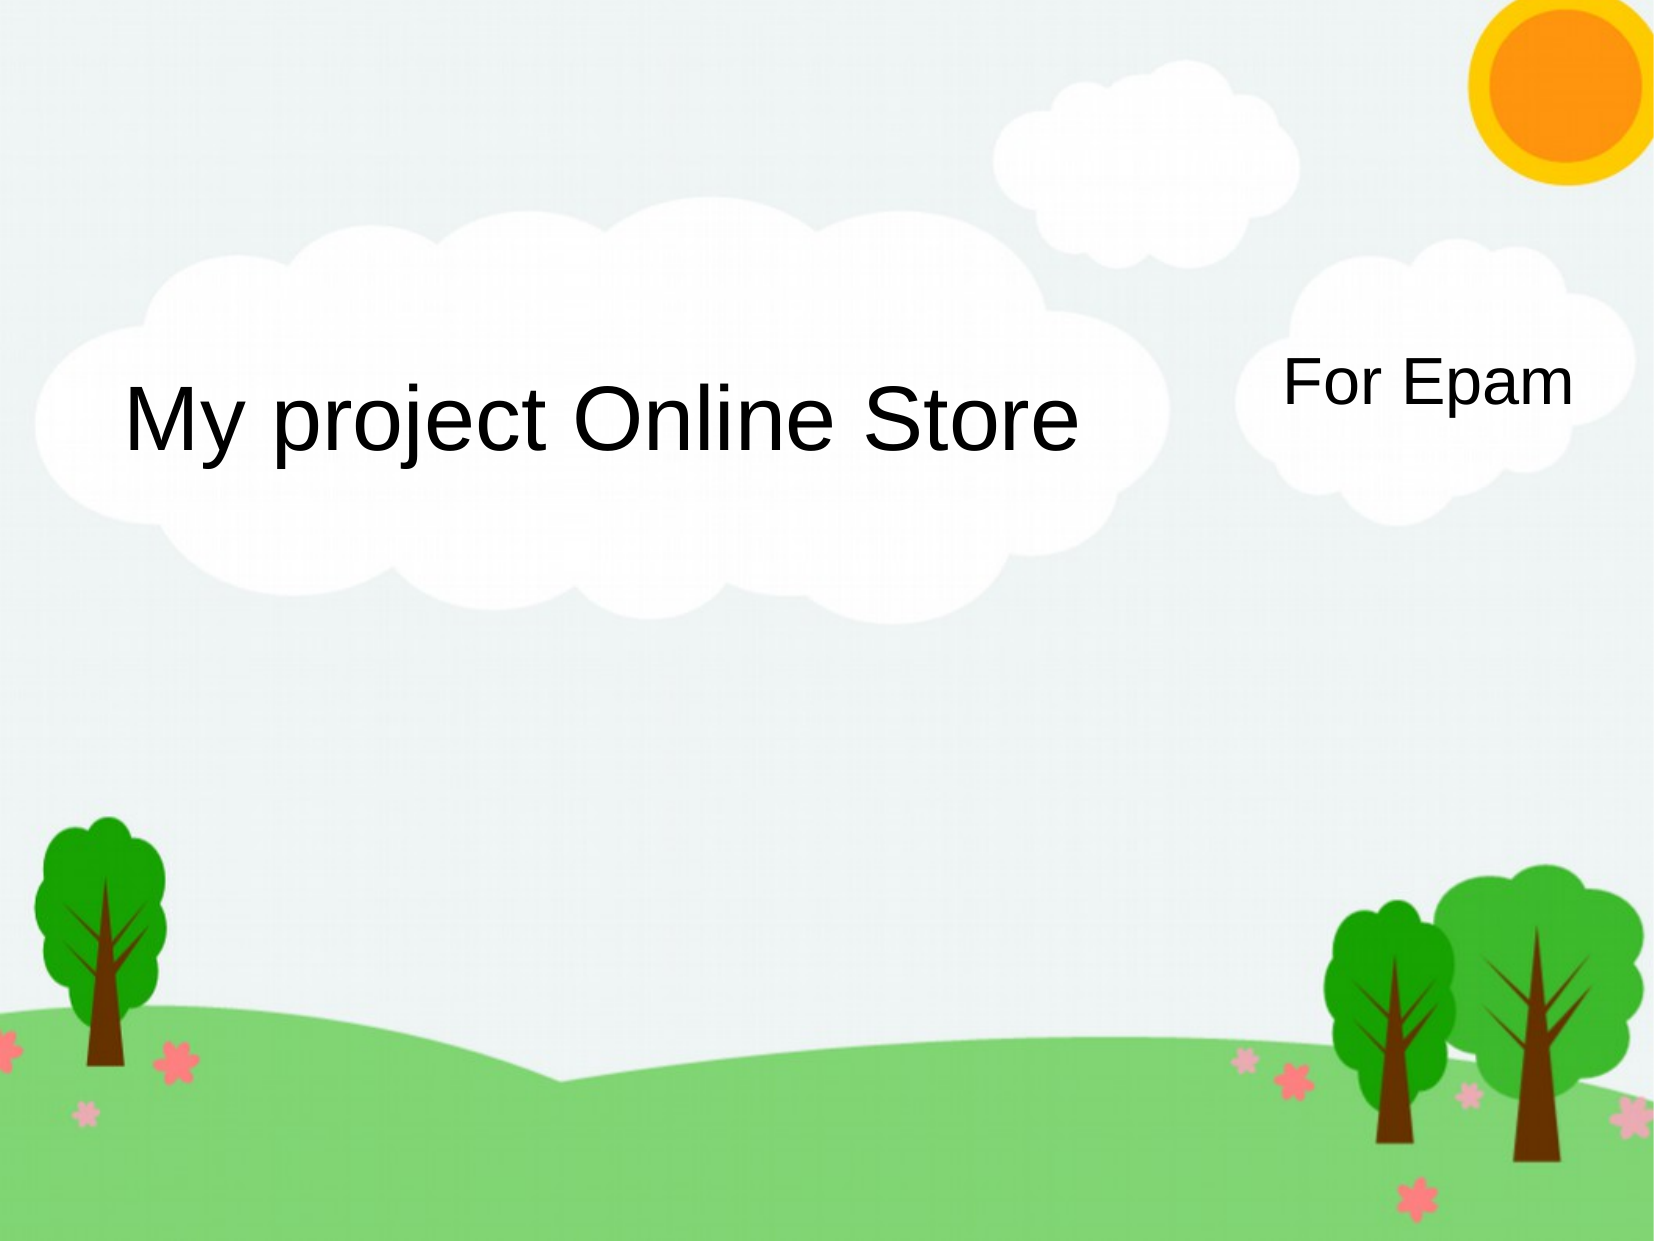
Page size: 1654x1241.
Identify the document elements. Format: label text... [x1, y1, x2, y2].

subtitle For Epam [1003, 301, 1654, 461]
picture [0, 0, 1654, 1241]
title My project Online Store [47, 271, 1512, 565]
